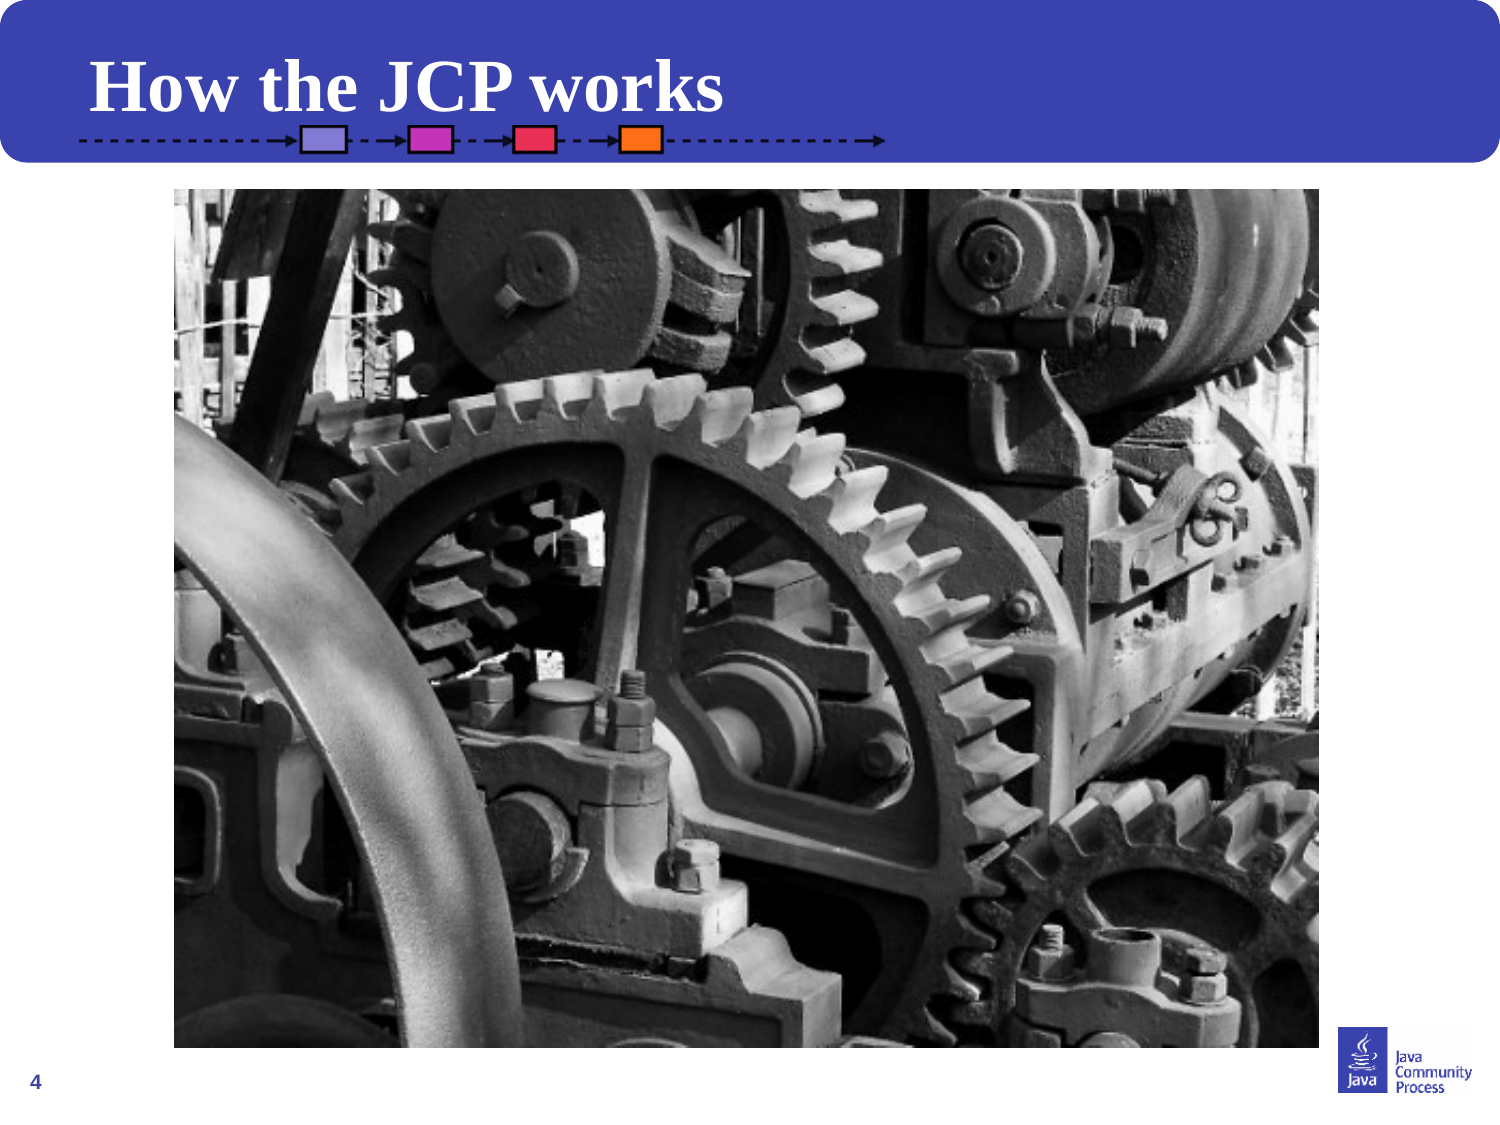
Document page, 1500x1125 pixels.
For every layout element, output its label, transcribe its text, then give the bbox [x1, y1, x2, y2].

picture [1337, 1026, 1472, 1093]
picture [70, 125, 897, 156]
title How the JCP works [75, 37, 1333, 125]
picture [174, 189, 1319, 1048]
